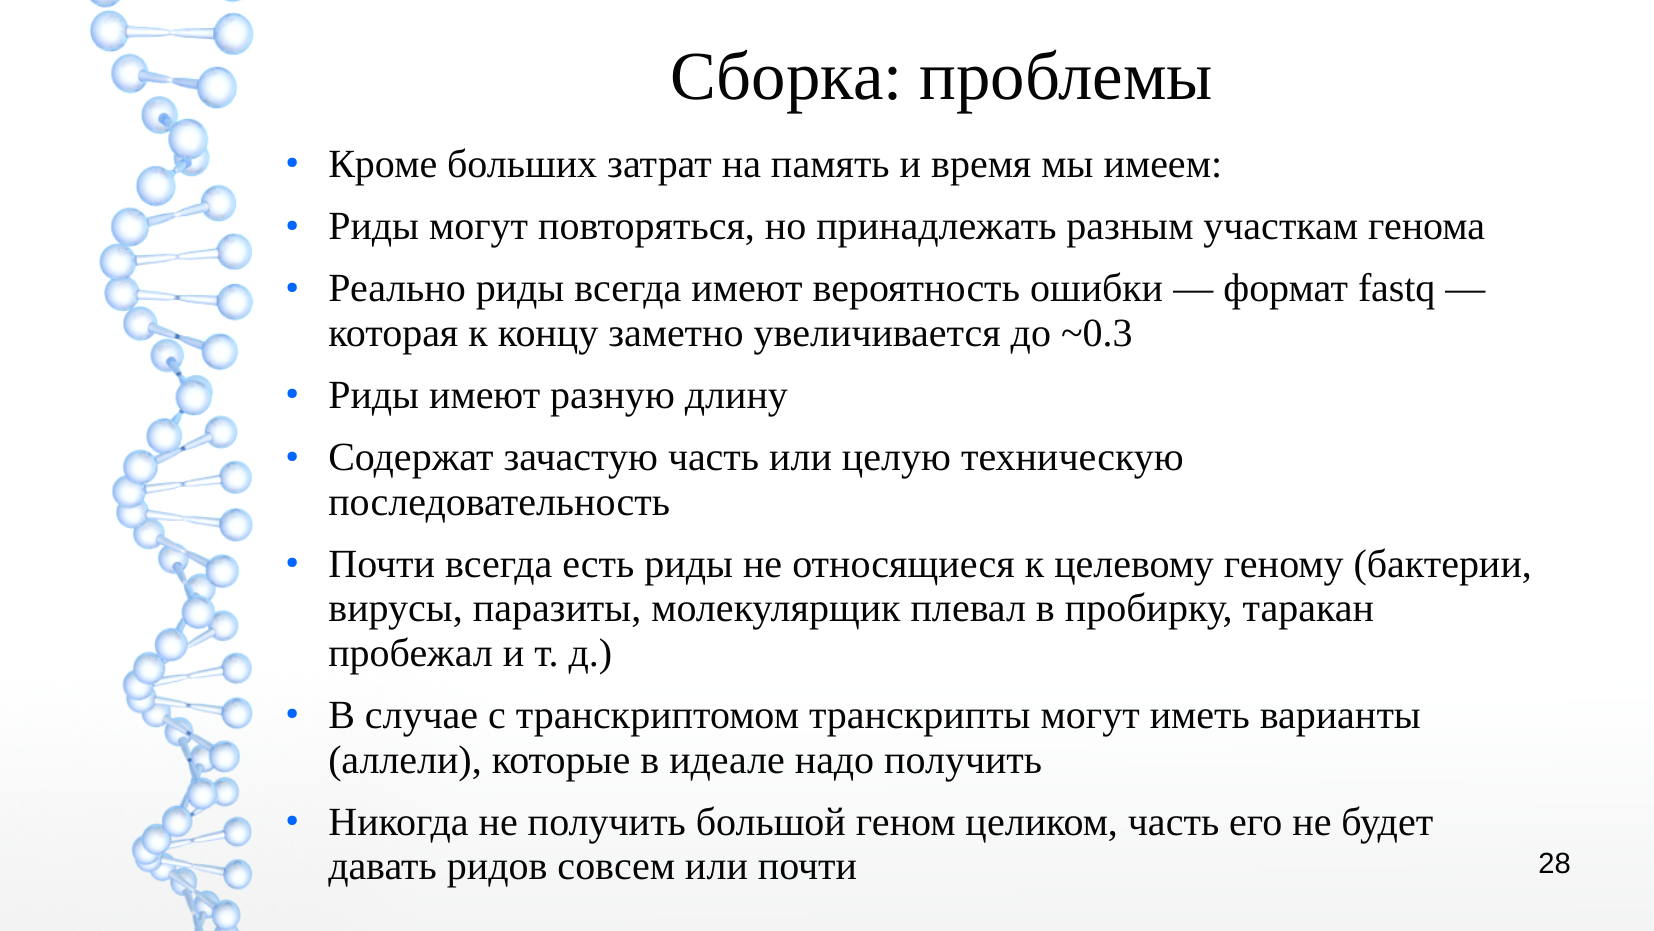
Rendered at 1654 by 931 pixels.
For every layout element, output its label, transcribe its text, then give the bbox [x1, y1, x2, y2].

title Сборка: проблемы [277, 0, 1607, 154]
picture [0, 0, 1654, 931]
list Кроме больших затрат на память и время мы имеем: Риды могут повторяться, но принадлежать разным участкам генома Реально риды всегда имеют вероятность ошибки — формат fastq — которая к концу заметно увеличивается до ~0.3 Риды имеют разную длину Содержат зачастую часть или целую техническую последовательность Почти всегда есть риды не относящиеся к целевому геному (бактерии, вирусы, паразиты, молекулярщик плевал в пробирку, таракан пробежал и т. д.) В случае с транскриптомом транскрипты могут иметь варианты (аллели), которые в идеале надо получить Никогда не получить большой геном целиком, часть его не будет давать ридов совсем или почти [271, 141, 1536, 898]
